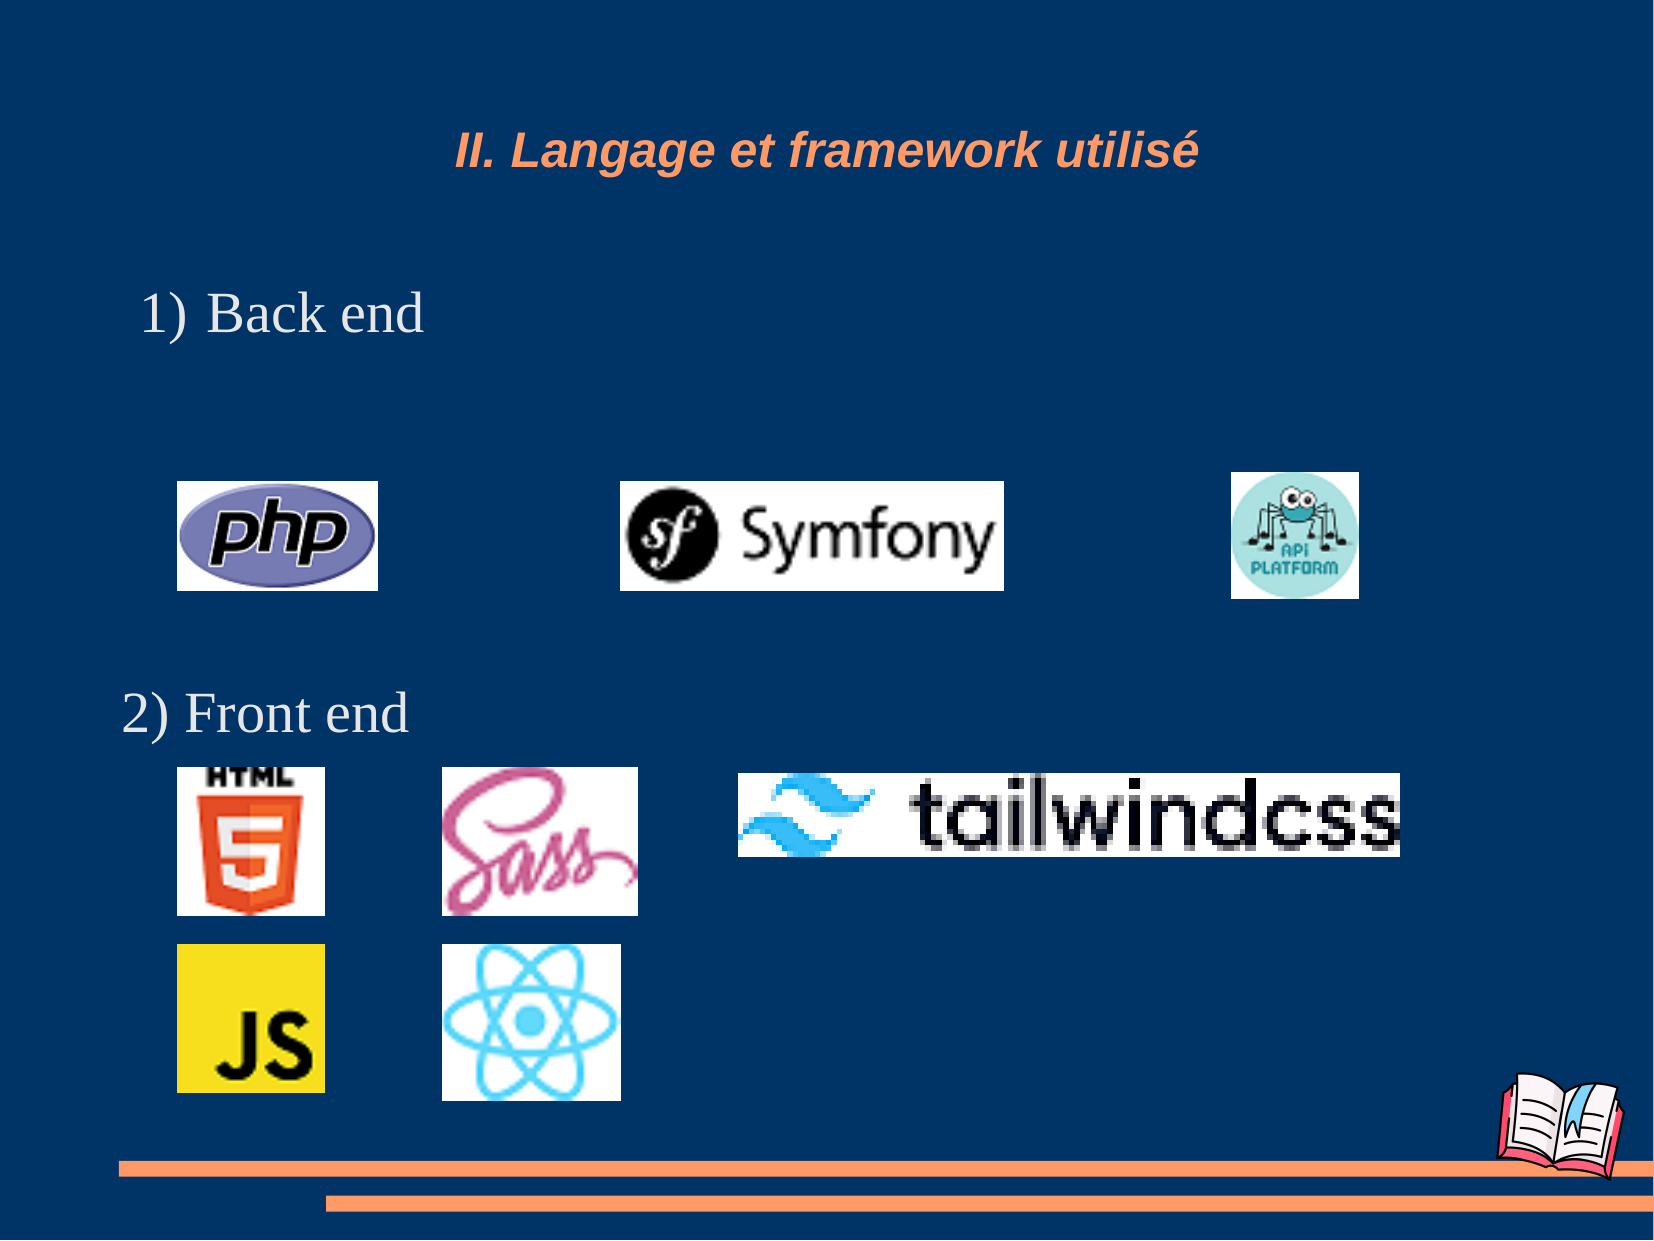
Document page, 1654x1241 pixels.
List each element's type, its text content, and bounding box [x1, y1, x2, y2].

picture [620, 481, 1004, 591]
title II. Langage et framework utilisé [121, 46, 1534, 254]
picture [442, 944, 621, 1101]
picture [177, 944, 325, 1093]
picture [177, 481, 378, 591]
picture [442, 767, 638, 916]
picture [1496, 1062, 1625, 1191]
list 2) Front end [121, 680, 1595, 1067]
list Back end [121, 280, 1536, 667]
picture [738, 773, 1400, 857]
picture [177, 767, 325, 916]
picture [1231, 472, 1359, 599]
